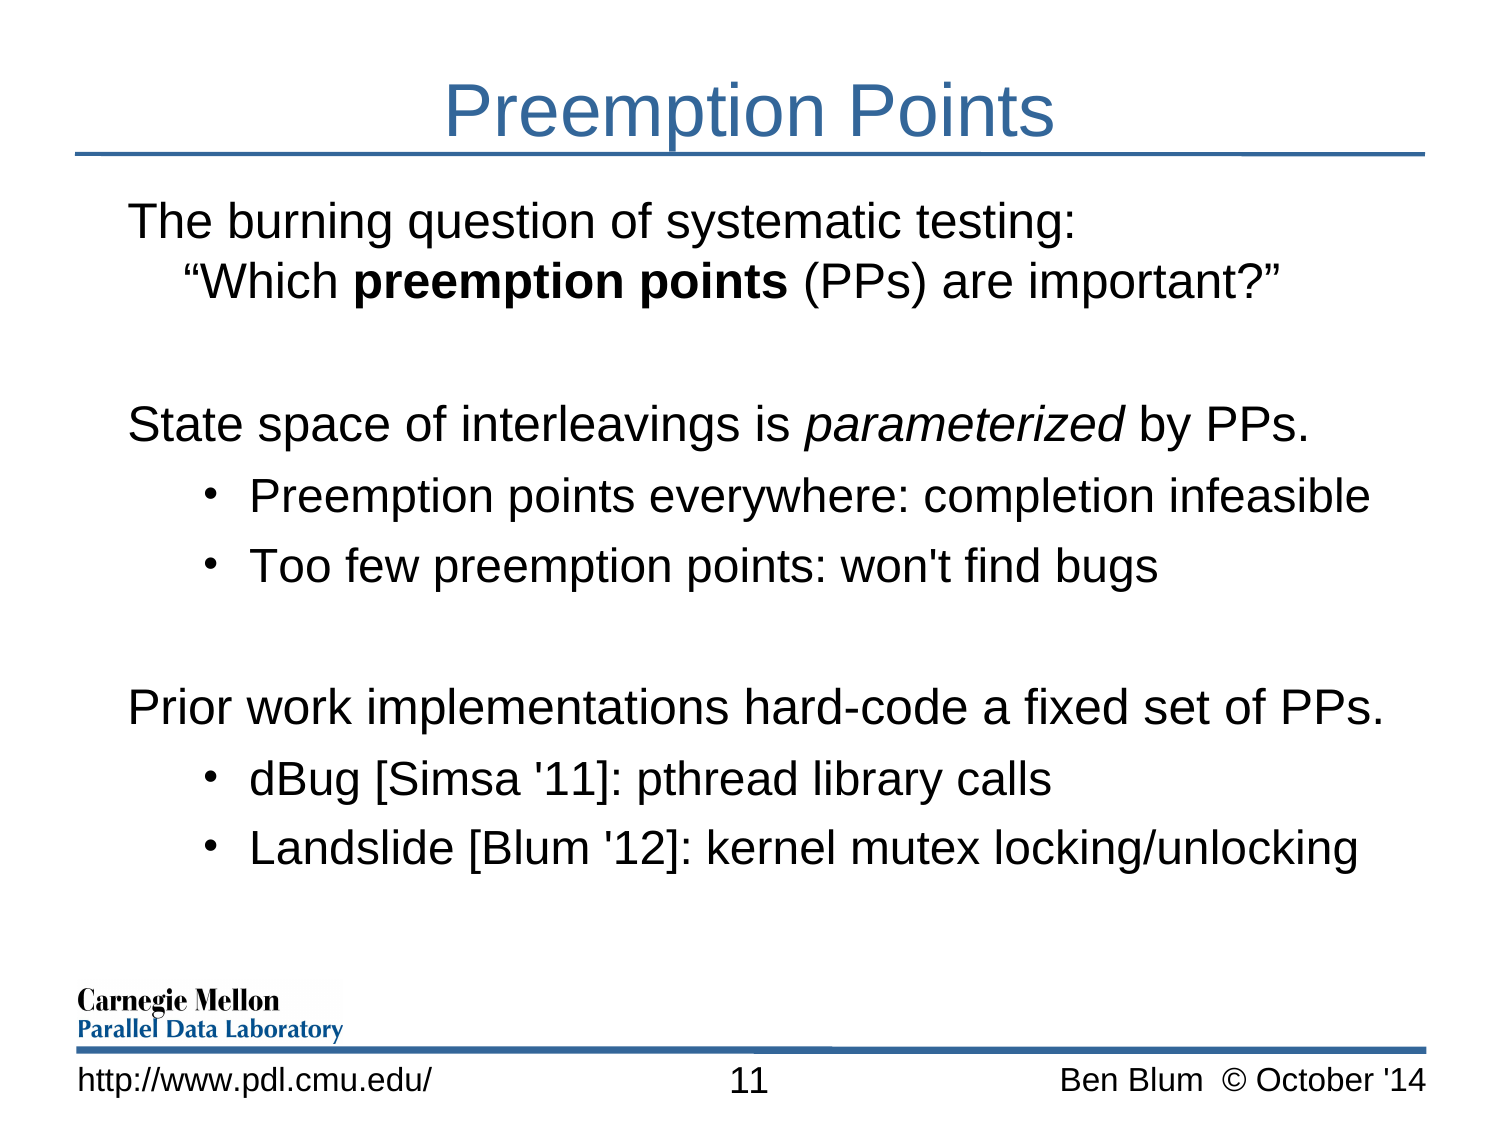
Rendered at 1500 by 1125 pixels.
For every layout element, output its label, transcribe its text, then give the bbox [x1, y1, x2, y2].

list The burning question of systematic testing: “Which preemption points (PPs) are important?” State space of interleavings is parameterized by PPs. Preemption points everywhere: completion infeasible Too few preemption points: won't find bugs Prior work implementations hard-code a fixed set of PPs. dBug [Simsa '11]: pthread library calls Landslide [Blum '12]: kernel mutex locking/unlocking [112, 181, 1426, 1026]
title Preemption Points [112, 49, 1388, 163]
picture [77, 979, 343, 1044]
